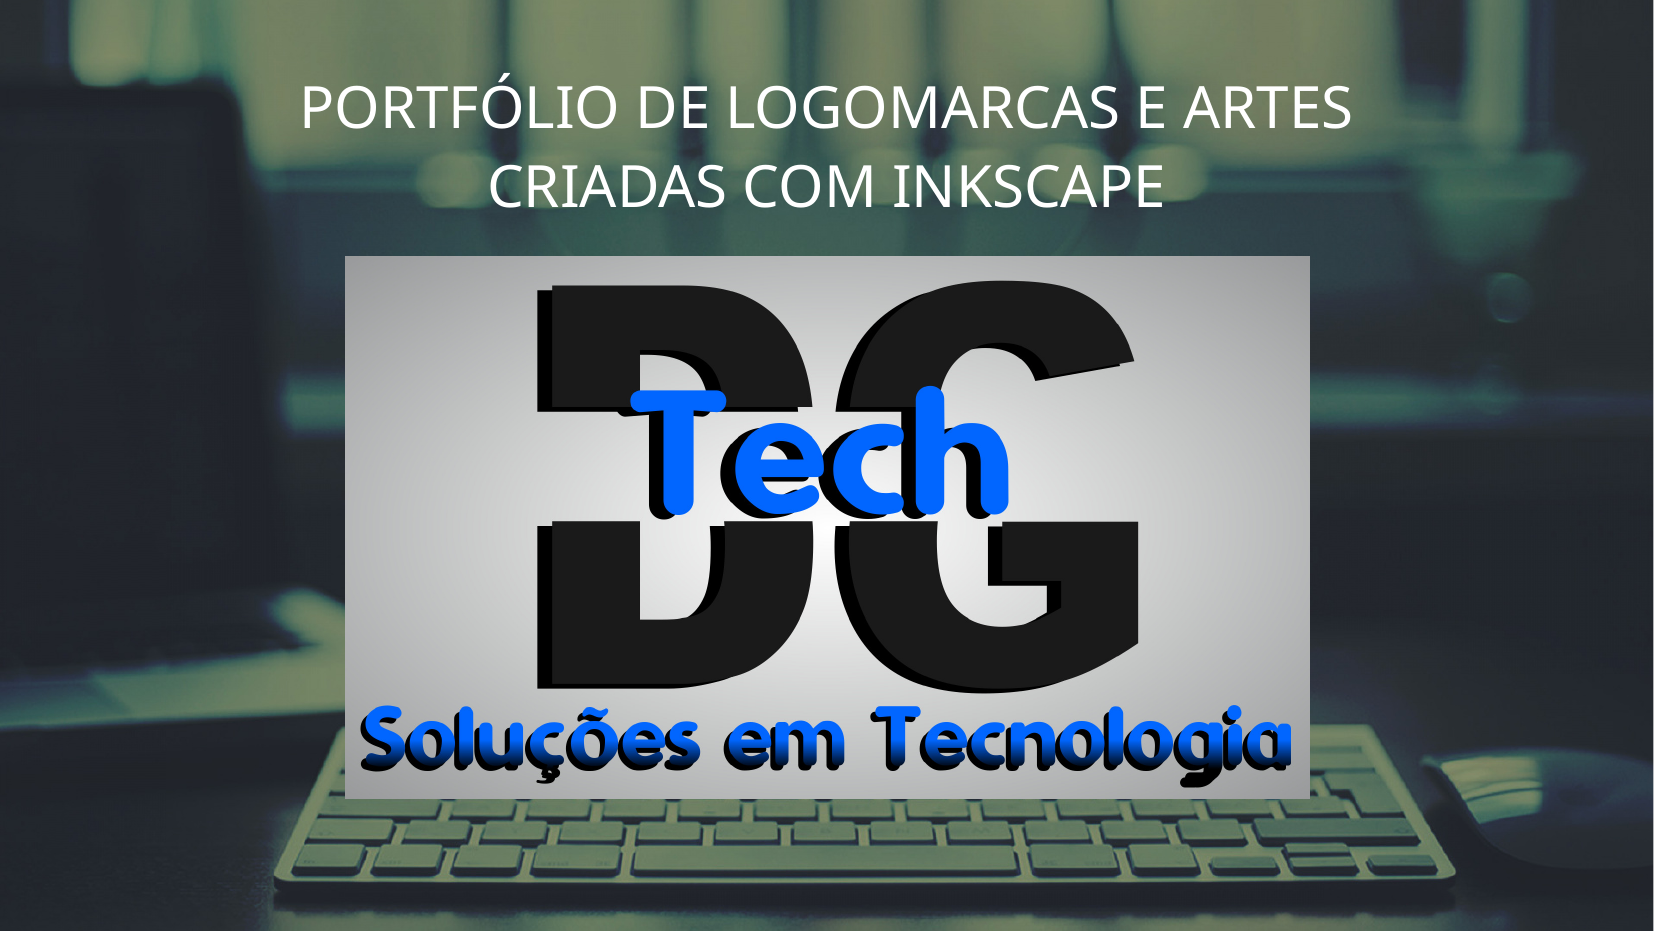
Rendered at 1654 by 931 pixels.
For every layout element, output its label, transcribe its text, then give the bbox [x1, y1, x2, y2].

text_box PORTFÓLIO DE LOGOMARCAS E ARTES CRIADAS COM INKSCAPE [236, 59, 1418, 263]
picture [0, 0, 1654, 931]
